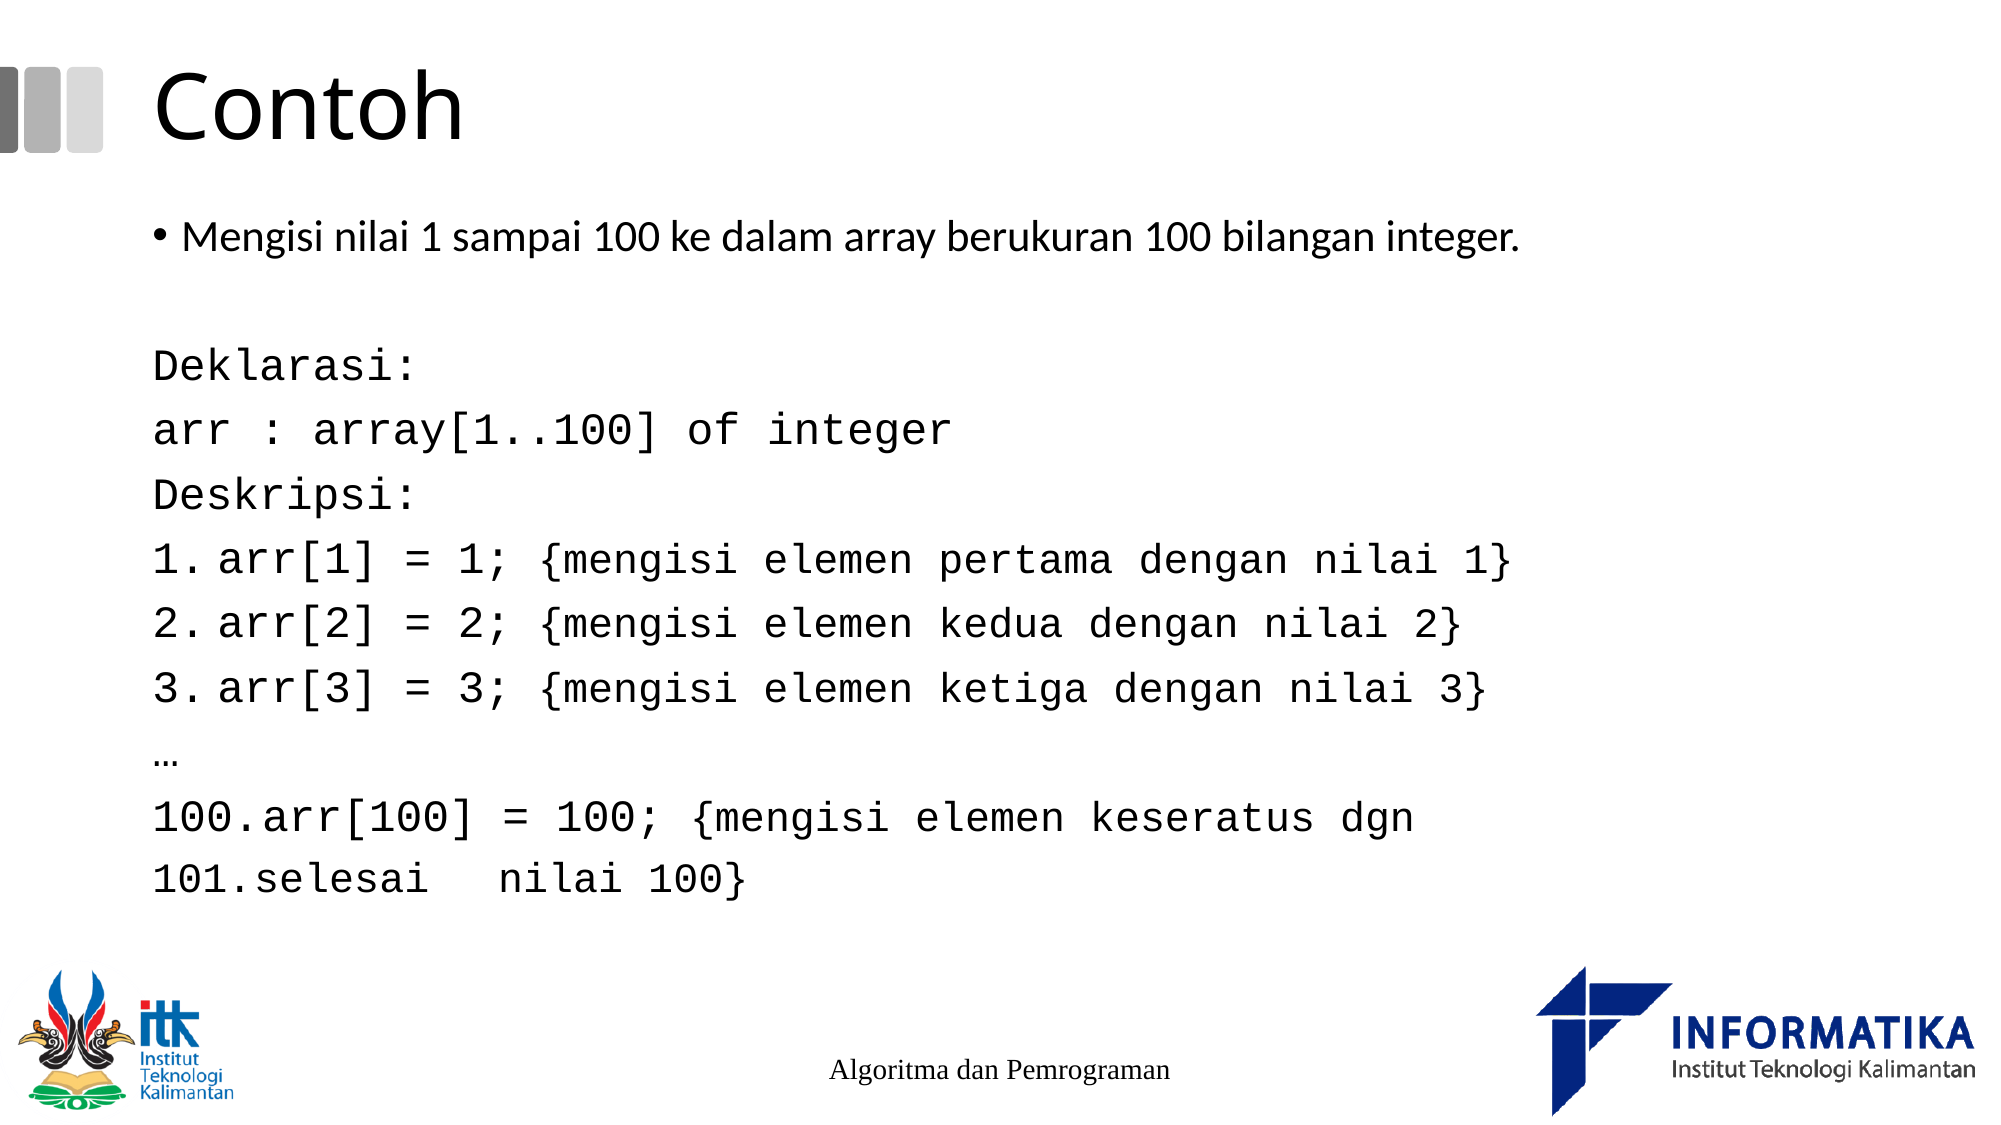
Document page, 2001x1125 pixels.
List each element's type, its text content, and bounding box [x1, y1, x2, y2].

list Mengisi nilai 1 sampai 100 ke dalam array berukuran 100 bilangan integer. Deklarasi: arr : array[1..100] of integer Deskripsi: arr[1] = 1; {mengisi elemen pertama dengan nilai 1} arr[2] = 2; {mengisi elemen kedua dengan nilai 2} arr[3] = 3; {mengisi elemen ketiga dengan nilai 3} … arr[100] = 100; {mengisi elemen keseratus dgn selesai nilai 100} [137, 205, 1608, 920]
picture [1534, 965, 1976, 1118]
picture [0, 935, 252, 1125]
title Contoh [137, 1, 1863, 219]
